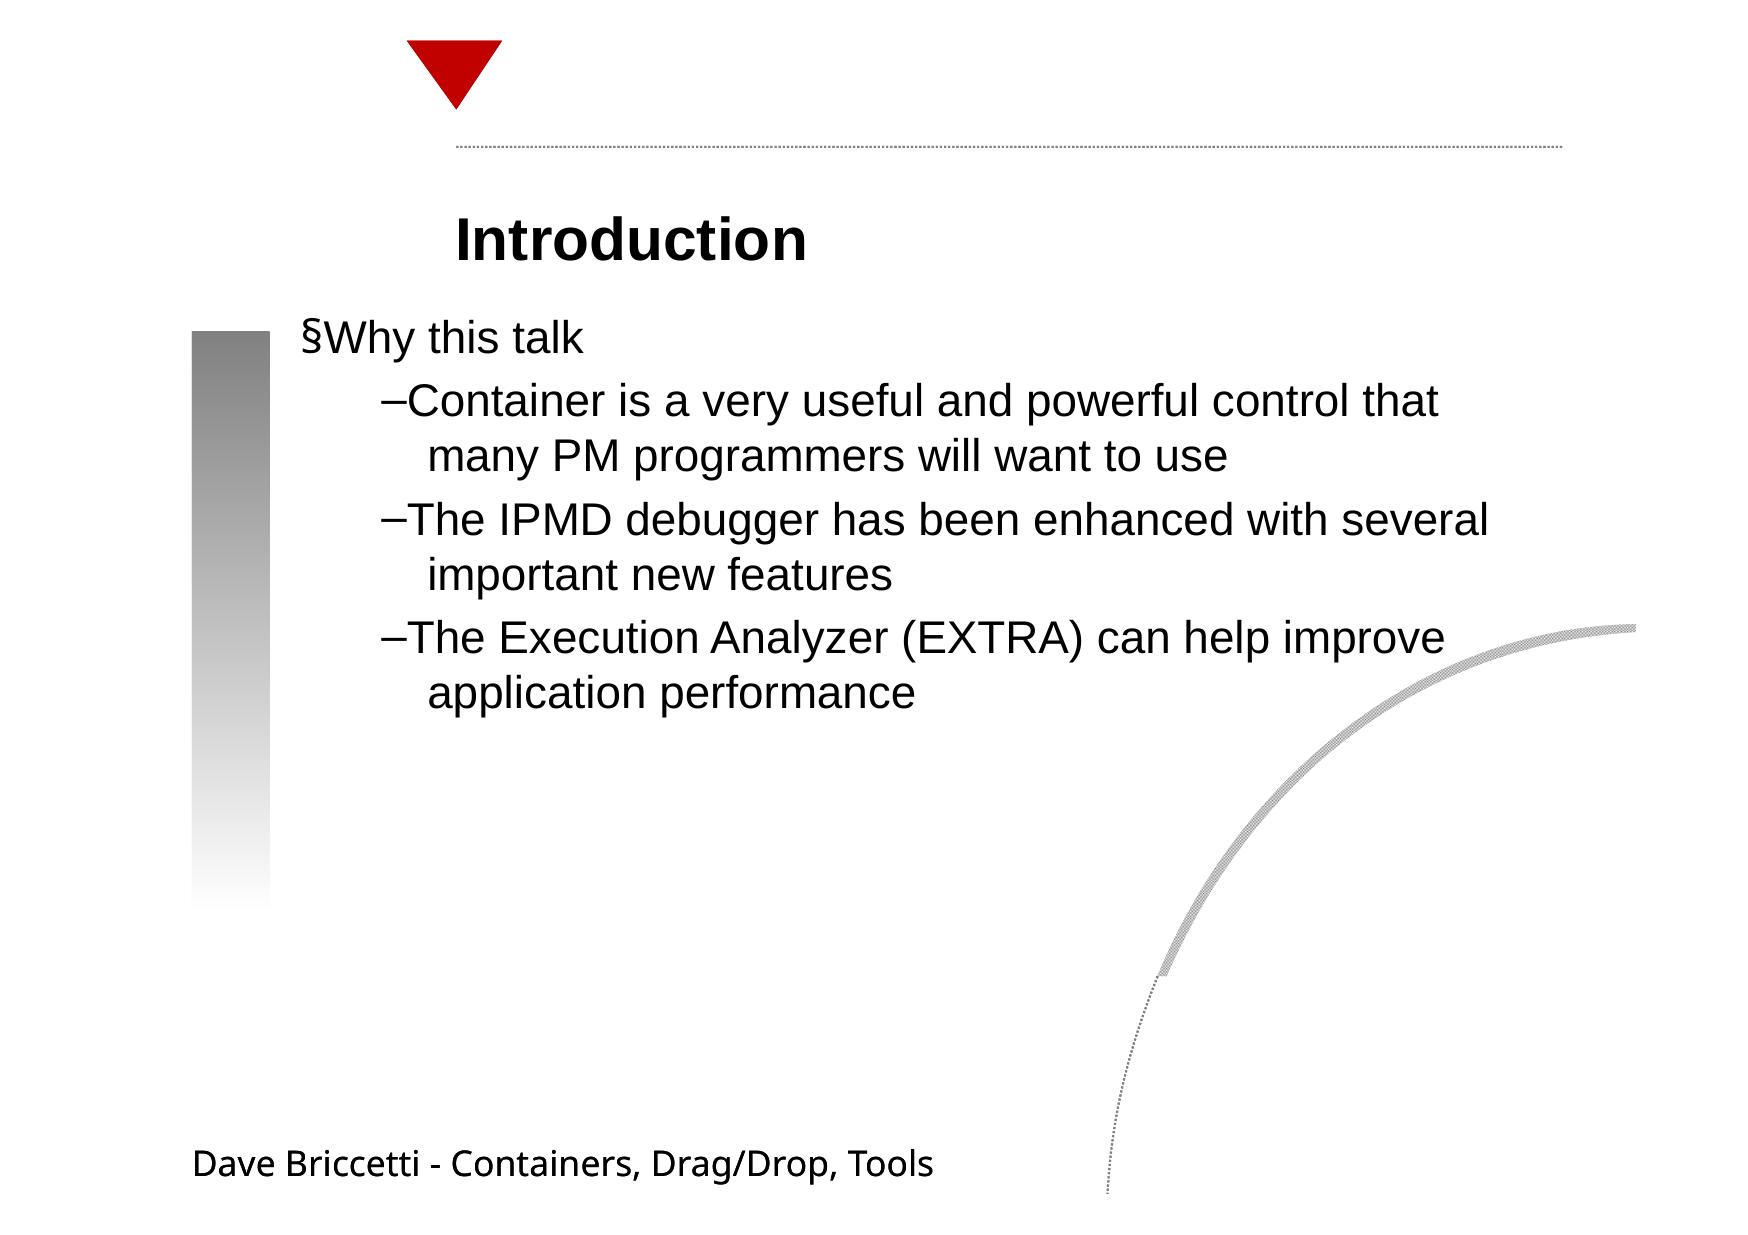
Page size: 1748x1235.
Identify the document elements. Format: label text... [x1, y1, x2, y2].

text_box [1561, 624, 1636, 642]
text_box Introduction [455, 196, 1568, 277]
text_box Why this talk Container is a very useful and powerful control that many PM programmers will want to use The IPMD debugger has been enhanced with several important new features The Execution Analyzer (EXTRA) can help improve application performance [300, 307, 1561, 1123]
text_box [406, 40, 503, 110]
text_box Dave Briccetti - Containers, Drag/Drop, Tools [191, 1141, 1505, 1210]
text_box [192, 332, 269, 911]
